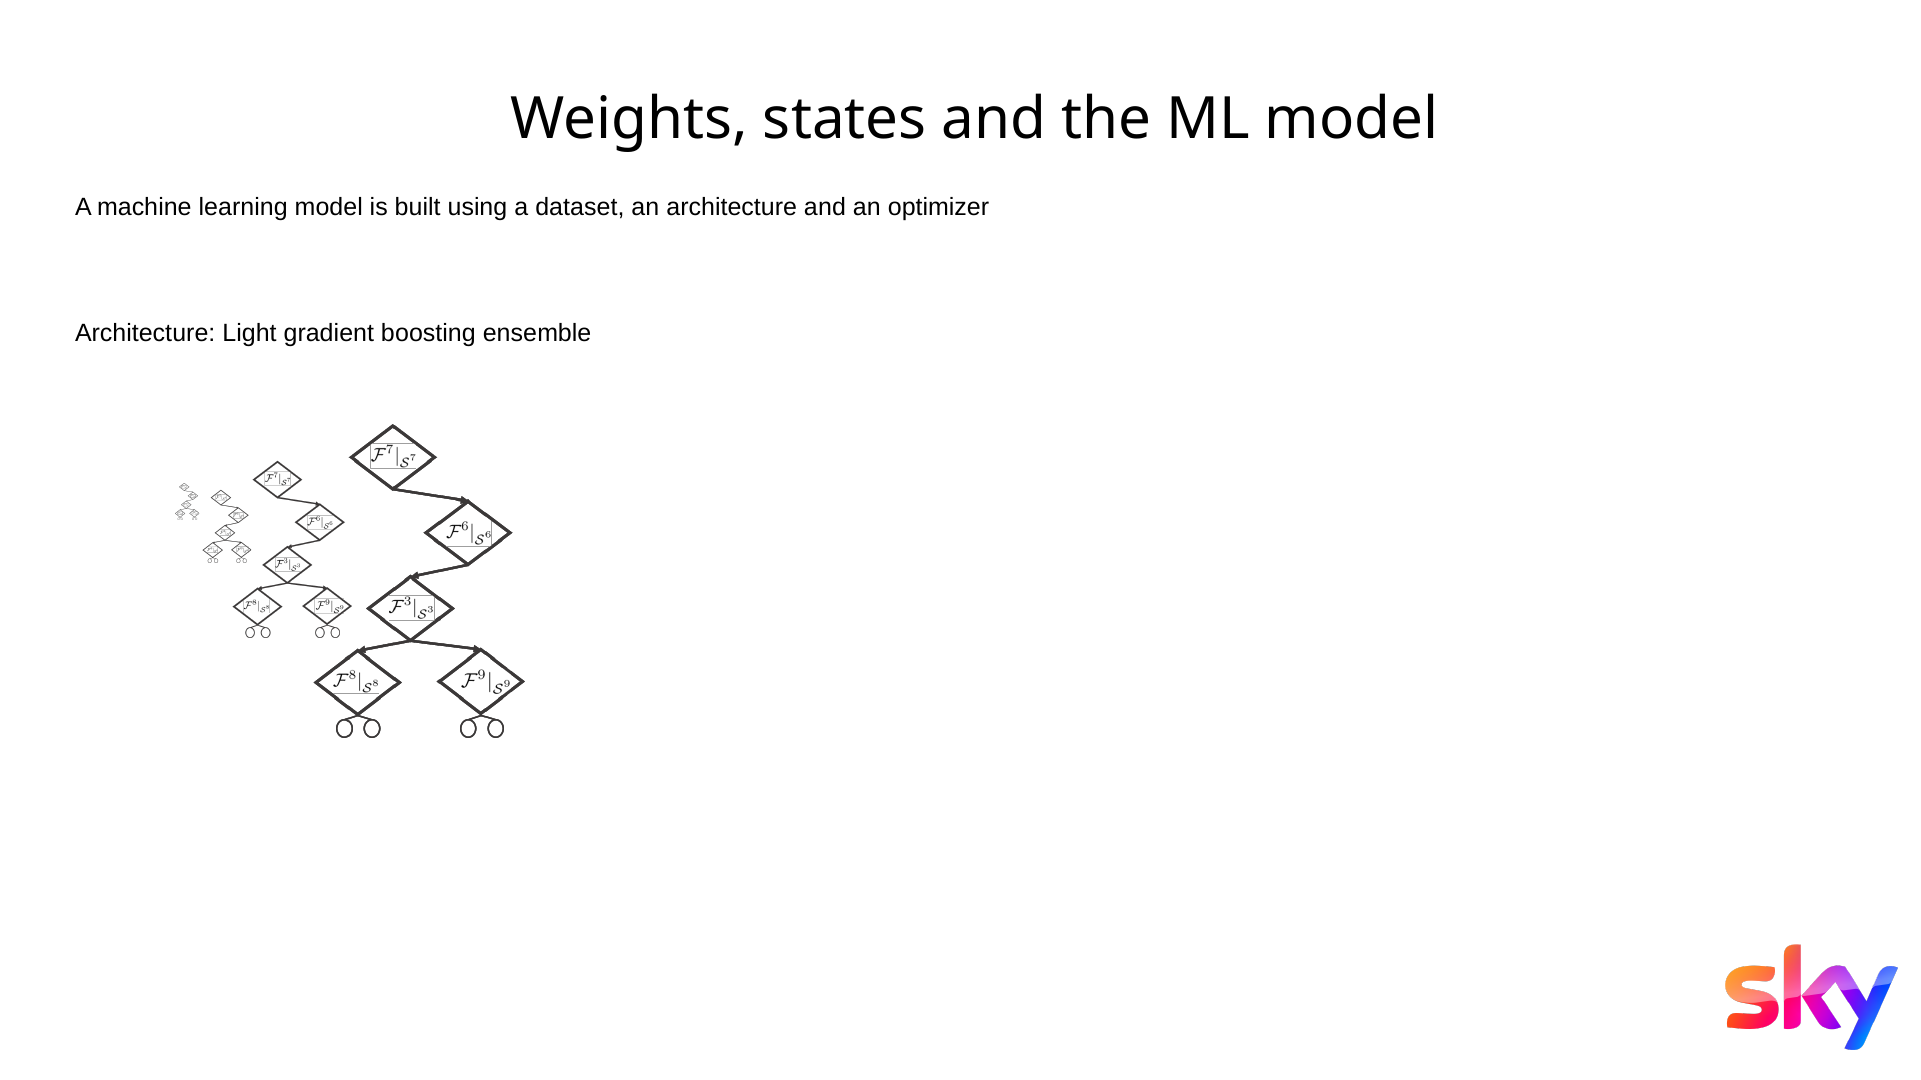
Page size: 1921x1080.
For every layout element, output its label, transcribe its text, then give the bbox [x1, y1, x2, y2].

text_box Architecture: Light gradient boosting ensemble [75, 262, 751, 376]
picture [173, 412, 526, 738]
picture [1725, 944, 1898, 1051]
subtitle A machine learning model is built using a dataset, an architecture and an optimizer [75, 150, 1876, 263]
title Weights, states and the ML model [112, 38, 1837, 151]
